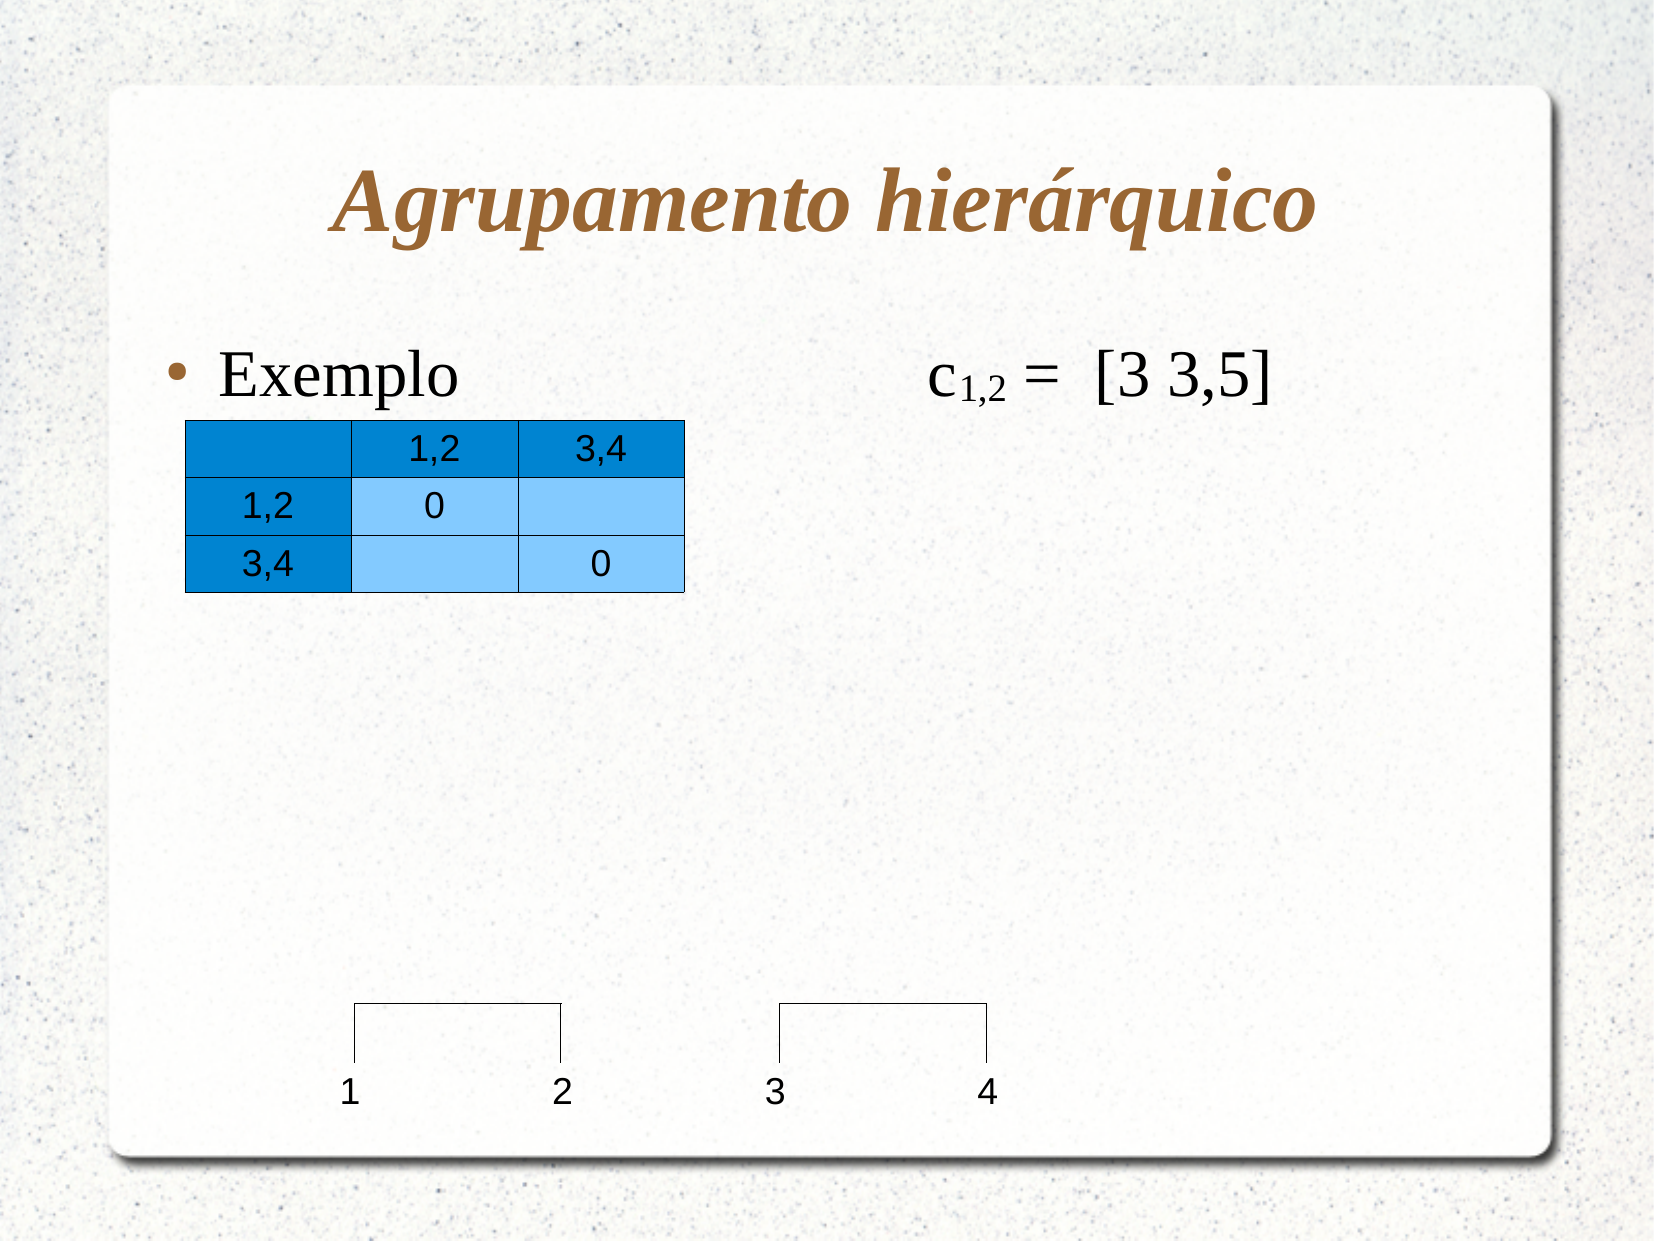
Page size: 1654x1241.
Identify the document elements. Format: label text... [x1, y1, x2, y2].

text_box 1 [324, 1062, 532, 1120]
text_box 2 [537, 1062, 591, 1120]
list Exemplo c1,2 = [3 3,5] [147, 336, 1506, 1241]
table_cell 1,2 [186, 478, 351, 535]
table_header [186, 421, 351, 477]
picture [0, 0, 1654, 1241]
text_box 3 [750, 1062, 957, 1120]
table_header 1,2 [352, 421, 518, 477]
table_header 3,4 [519, 421, 684, 477]
table_cell 0 [352, 478, 518, 535]
table_cell [519, 478, 684, 535]
text_box 4 [962, 1062, 1016, 1120]
table_cell 3,4 [186, 536, 351, 592]
title Agrupamento hierárquico [118, 96, 1536, 304]
table_cell 0 [519, 536, 684, 592]
table_cell [352, 536, 518, 592]
